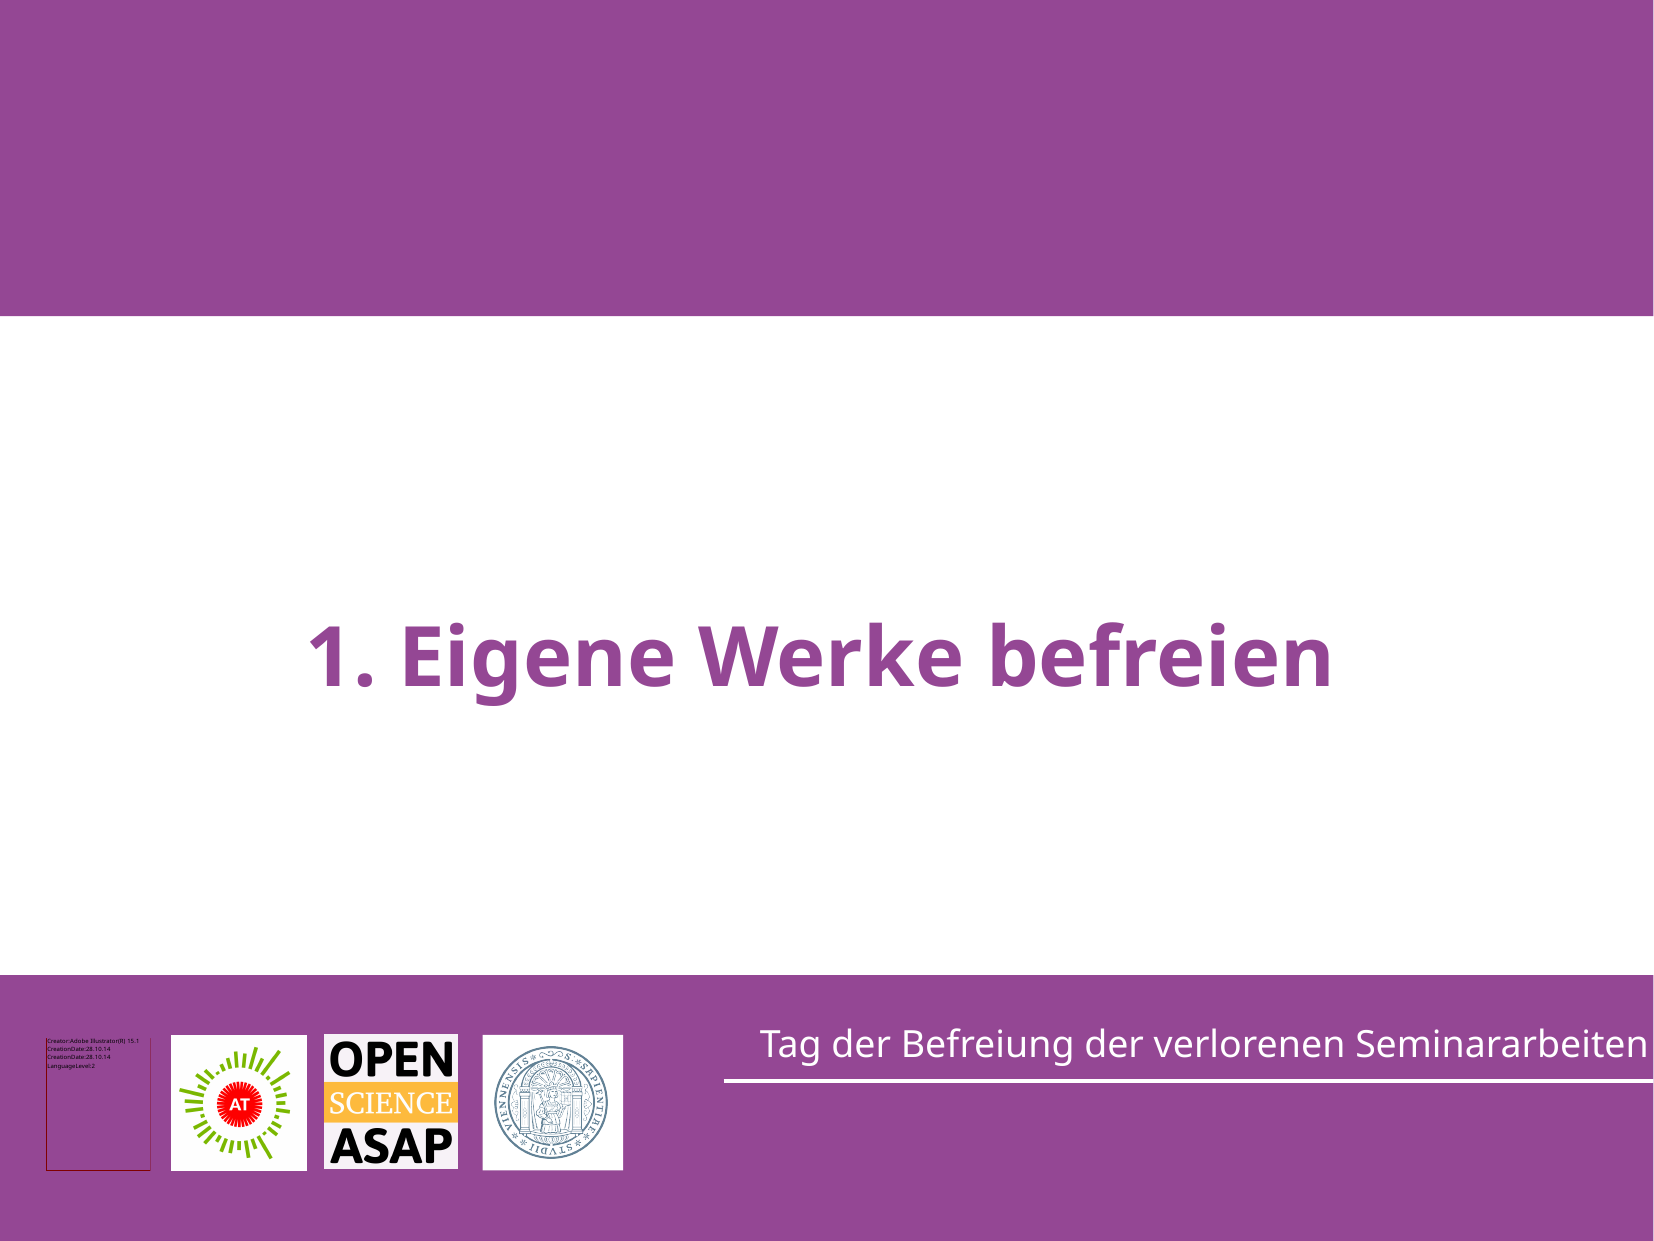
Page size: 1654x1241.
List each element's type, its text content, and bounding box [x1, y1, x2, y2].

picture [324, 1034, 458, 1169]
picture [494, 1046, 608, 1159]
text_box 1. Eigene Werke befreien [48, 589, 1594, 698]
text_box [0, 0, 1654, 1241]
text_box Tag der Befreiung der verlorenen Seminararbeiten [745, 1010, 1631, 1068]
picture [171, 1035, 307, 1171]
picture [45, 1039, 151, 1171]
